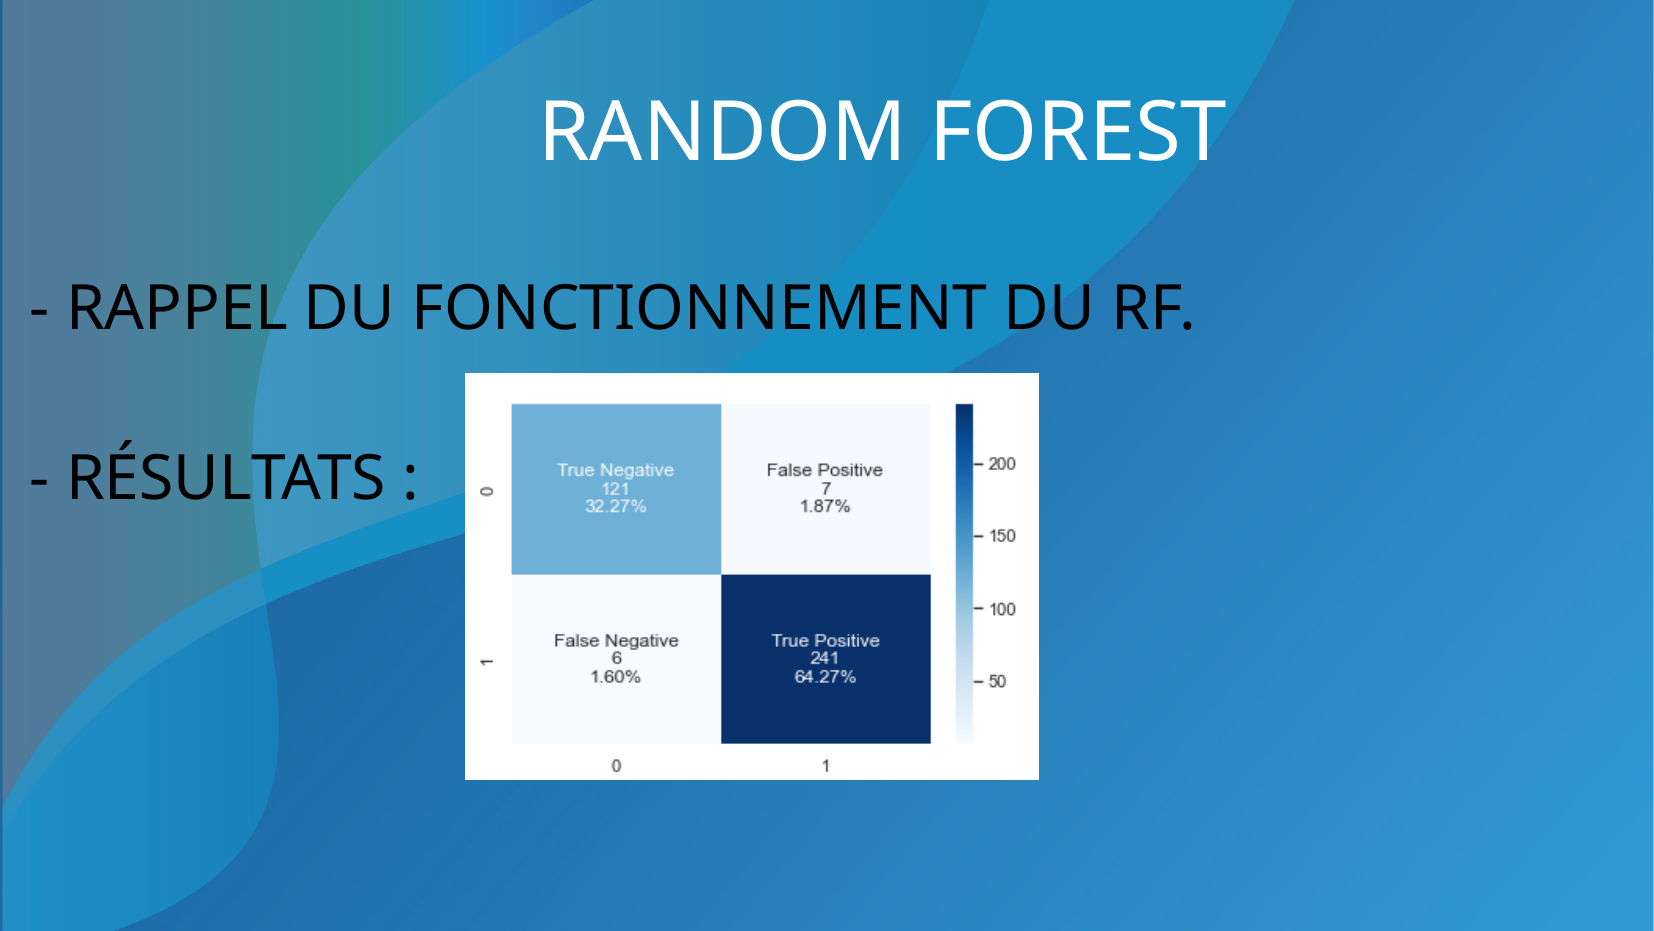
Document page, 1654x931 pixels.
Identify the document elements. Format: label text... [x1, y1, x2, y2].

picture [0, 0, 1654, 931]
title RANDOM FOREST [420, 45, 1346, 212]
text_box - RAPPEL DU FONCTIONNEMENT DU RF. - RÉSULTATS : [15, 255, 1546, 646]
